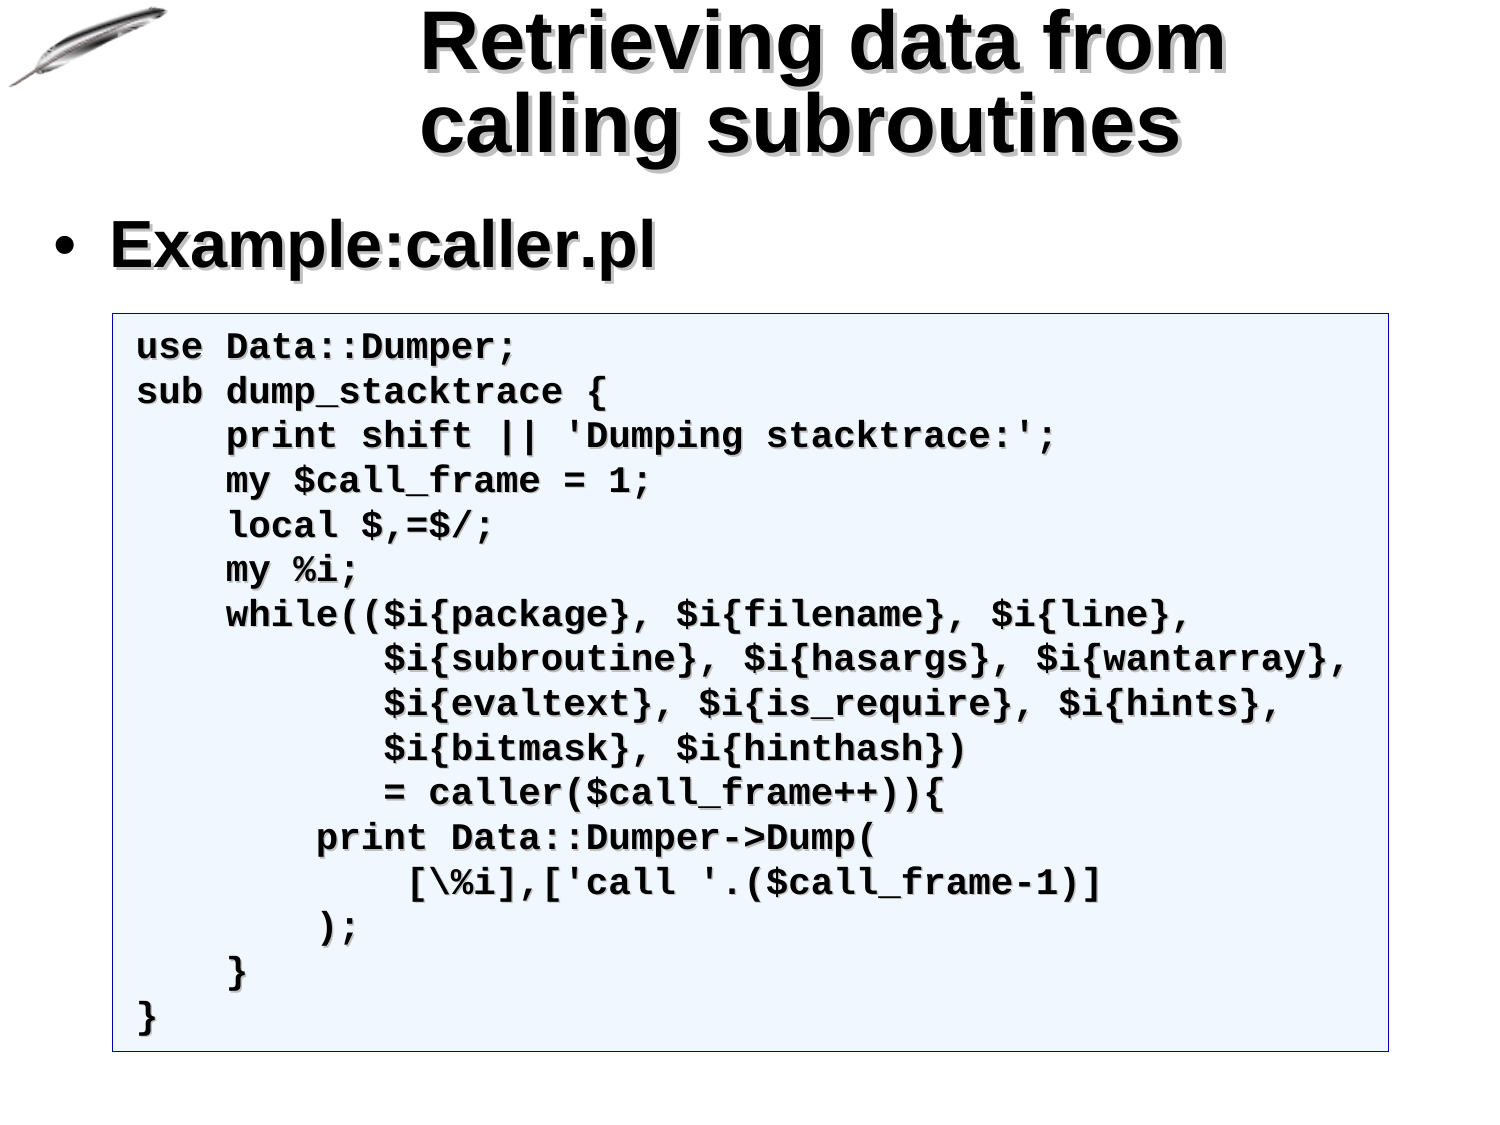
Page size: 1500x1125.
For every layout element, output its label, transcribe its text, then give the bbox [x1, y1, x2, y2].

list Example:caller.pl [53, 207, 1447, 1084]
picture [5, 5, 173, 89]
text_box use Data::Dumper; sub dump_stacktrace { print shift || 'Dumping stacktrace:'; my $call_frame = 1; local $,=$/; my %i; while(($i{package}, $i{filename}, $i{line}, $i{subroutine}, $i{hasargs}, $i{wantarray}, $i{evaltext}, $i{is_require}, $i{hints}, $i{bitmask}, $i{hinthash}) = caller($call_frame++)){ print Data::Dumper->Dump( [\%i],['call '.($call_frame-1)] ); } } [112, 313, 1388, 1052]
title Retrieving data from calling subroutines [419, 0, 1459, 176]
